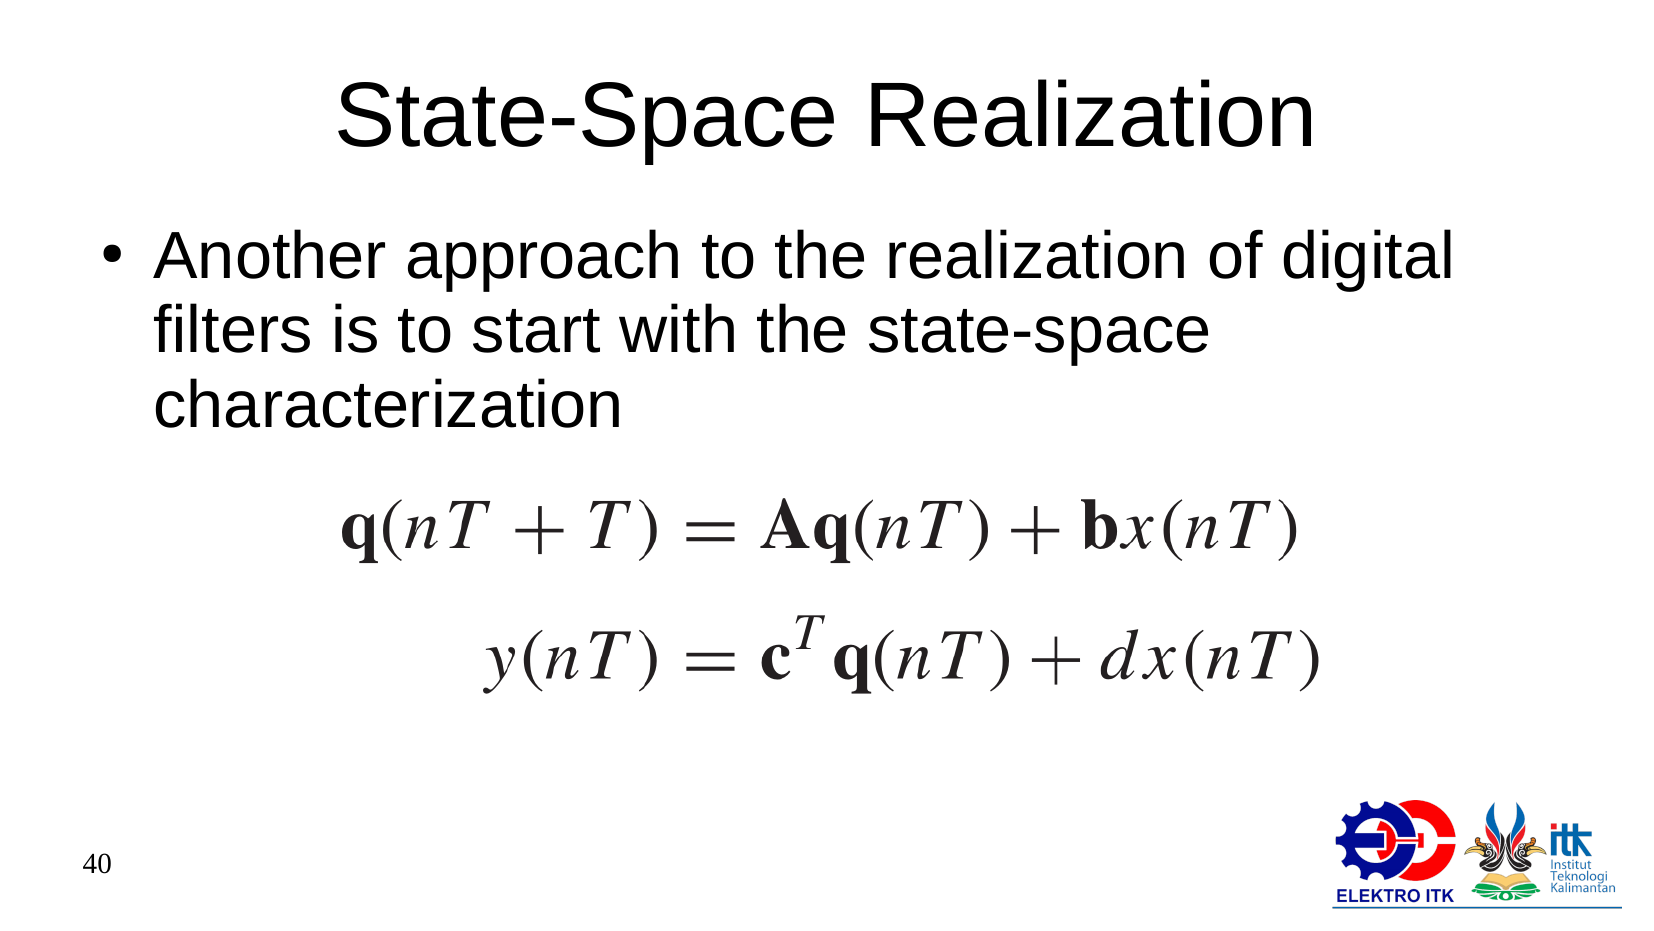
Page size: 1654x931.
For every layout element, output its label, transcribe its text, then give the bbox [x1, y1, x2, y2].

picture [1332, 800, 1622, 918]
picture [325, 486, 1329, 713]
title State-Space Realization [82, 37, 1571, 193]
list Another approach to the realization of digital ﬁlters is to start with the state-space characterization [82, 217, 1571, 758]
